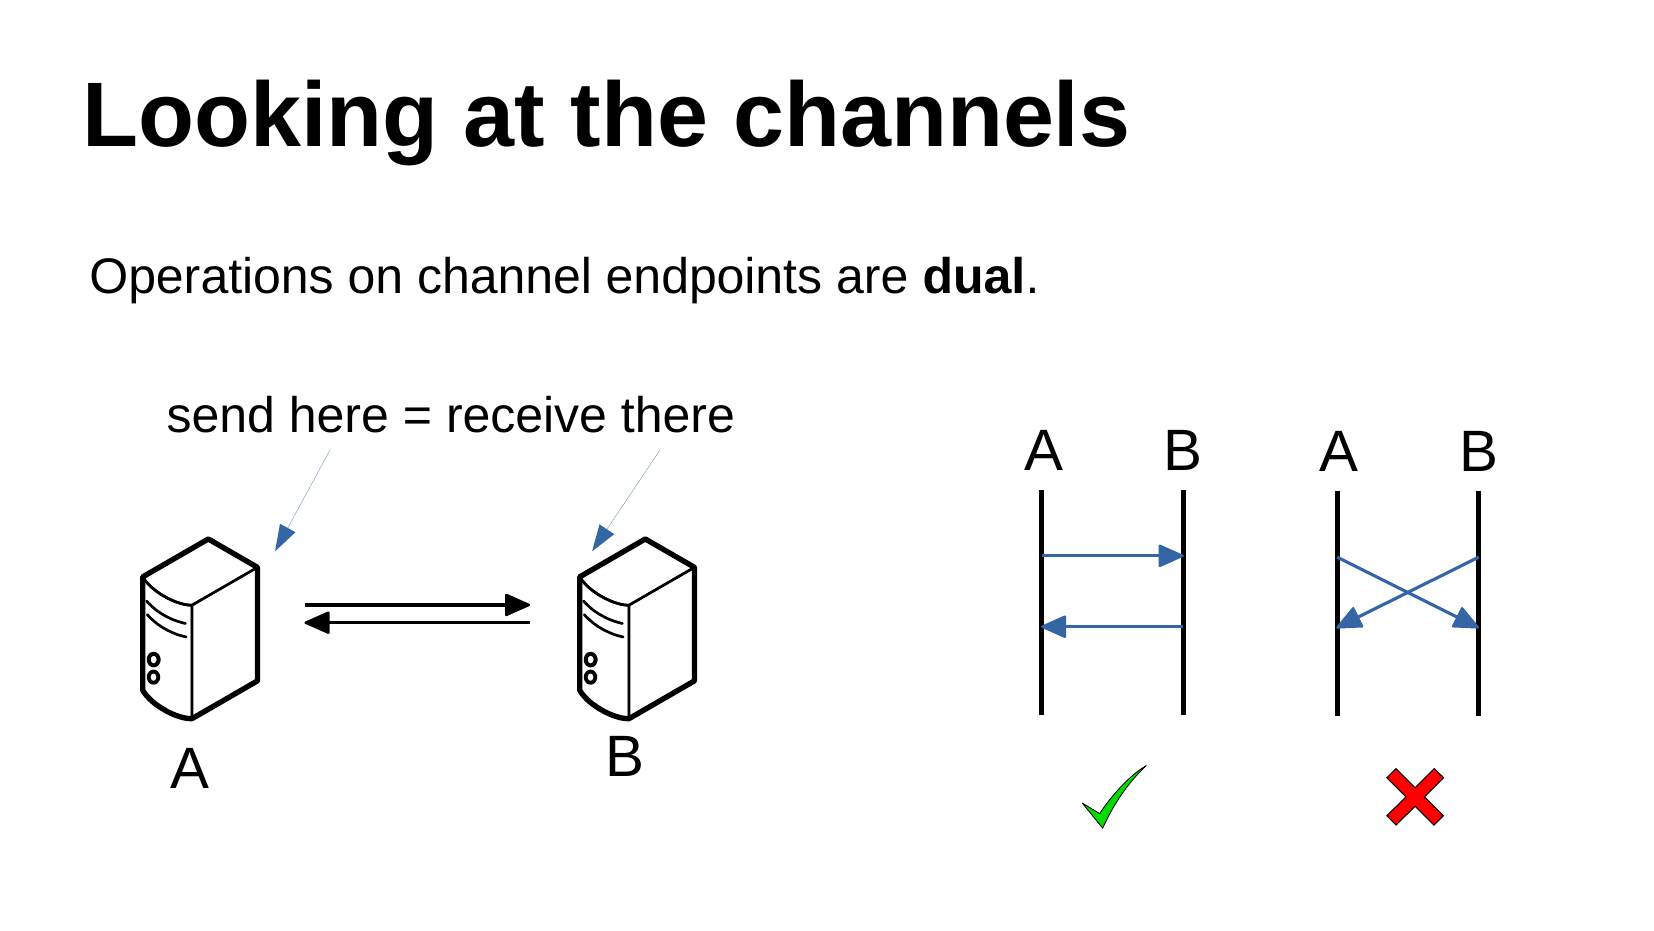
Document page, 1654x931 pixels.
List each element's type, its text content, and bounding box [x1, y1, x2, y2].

text_box send here = receive there [151, 379, 751, 451]
picture [140, 536, 261, 722]
title Looking at the channels [82, 37, 1571, 193]
text_box A [156, 728, 225, 809]
text_box [1386, 768, 1444, 826]
text_box B [591, 716, 660, 797]
text_box A [1304, 411, 1374, 492]
picture [577, 536, 698, 722]
text_box A [1009, 410, 1078, 490]
text_box B [1149, 410, 1218, 490]
text_box B [1444, 411, 1513, 492]
text_box Operations on channel endpoints are dual. [74, 241, 1111, 368]
picture [1081, 765, 1147, 829]
